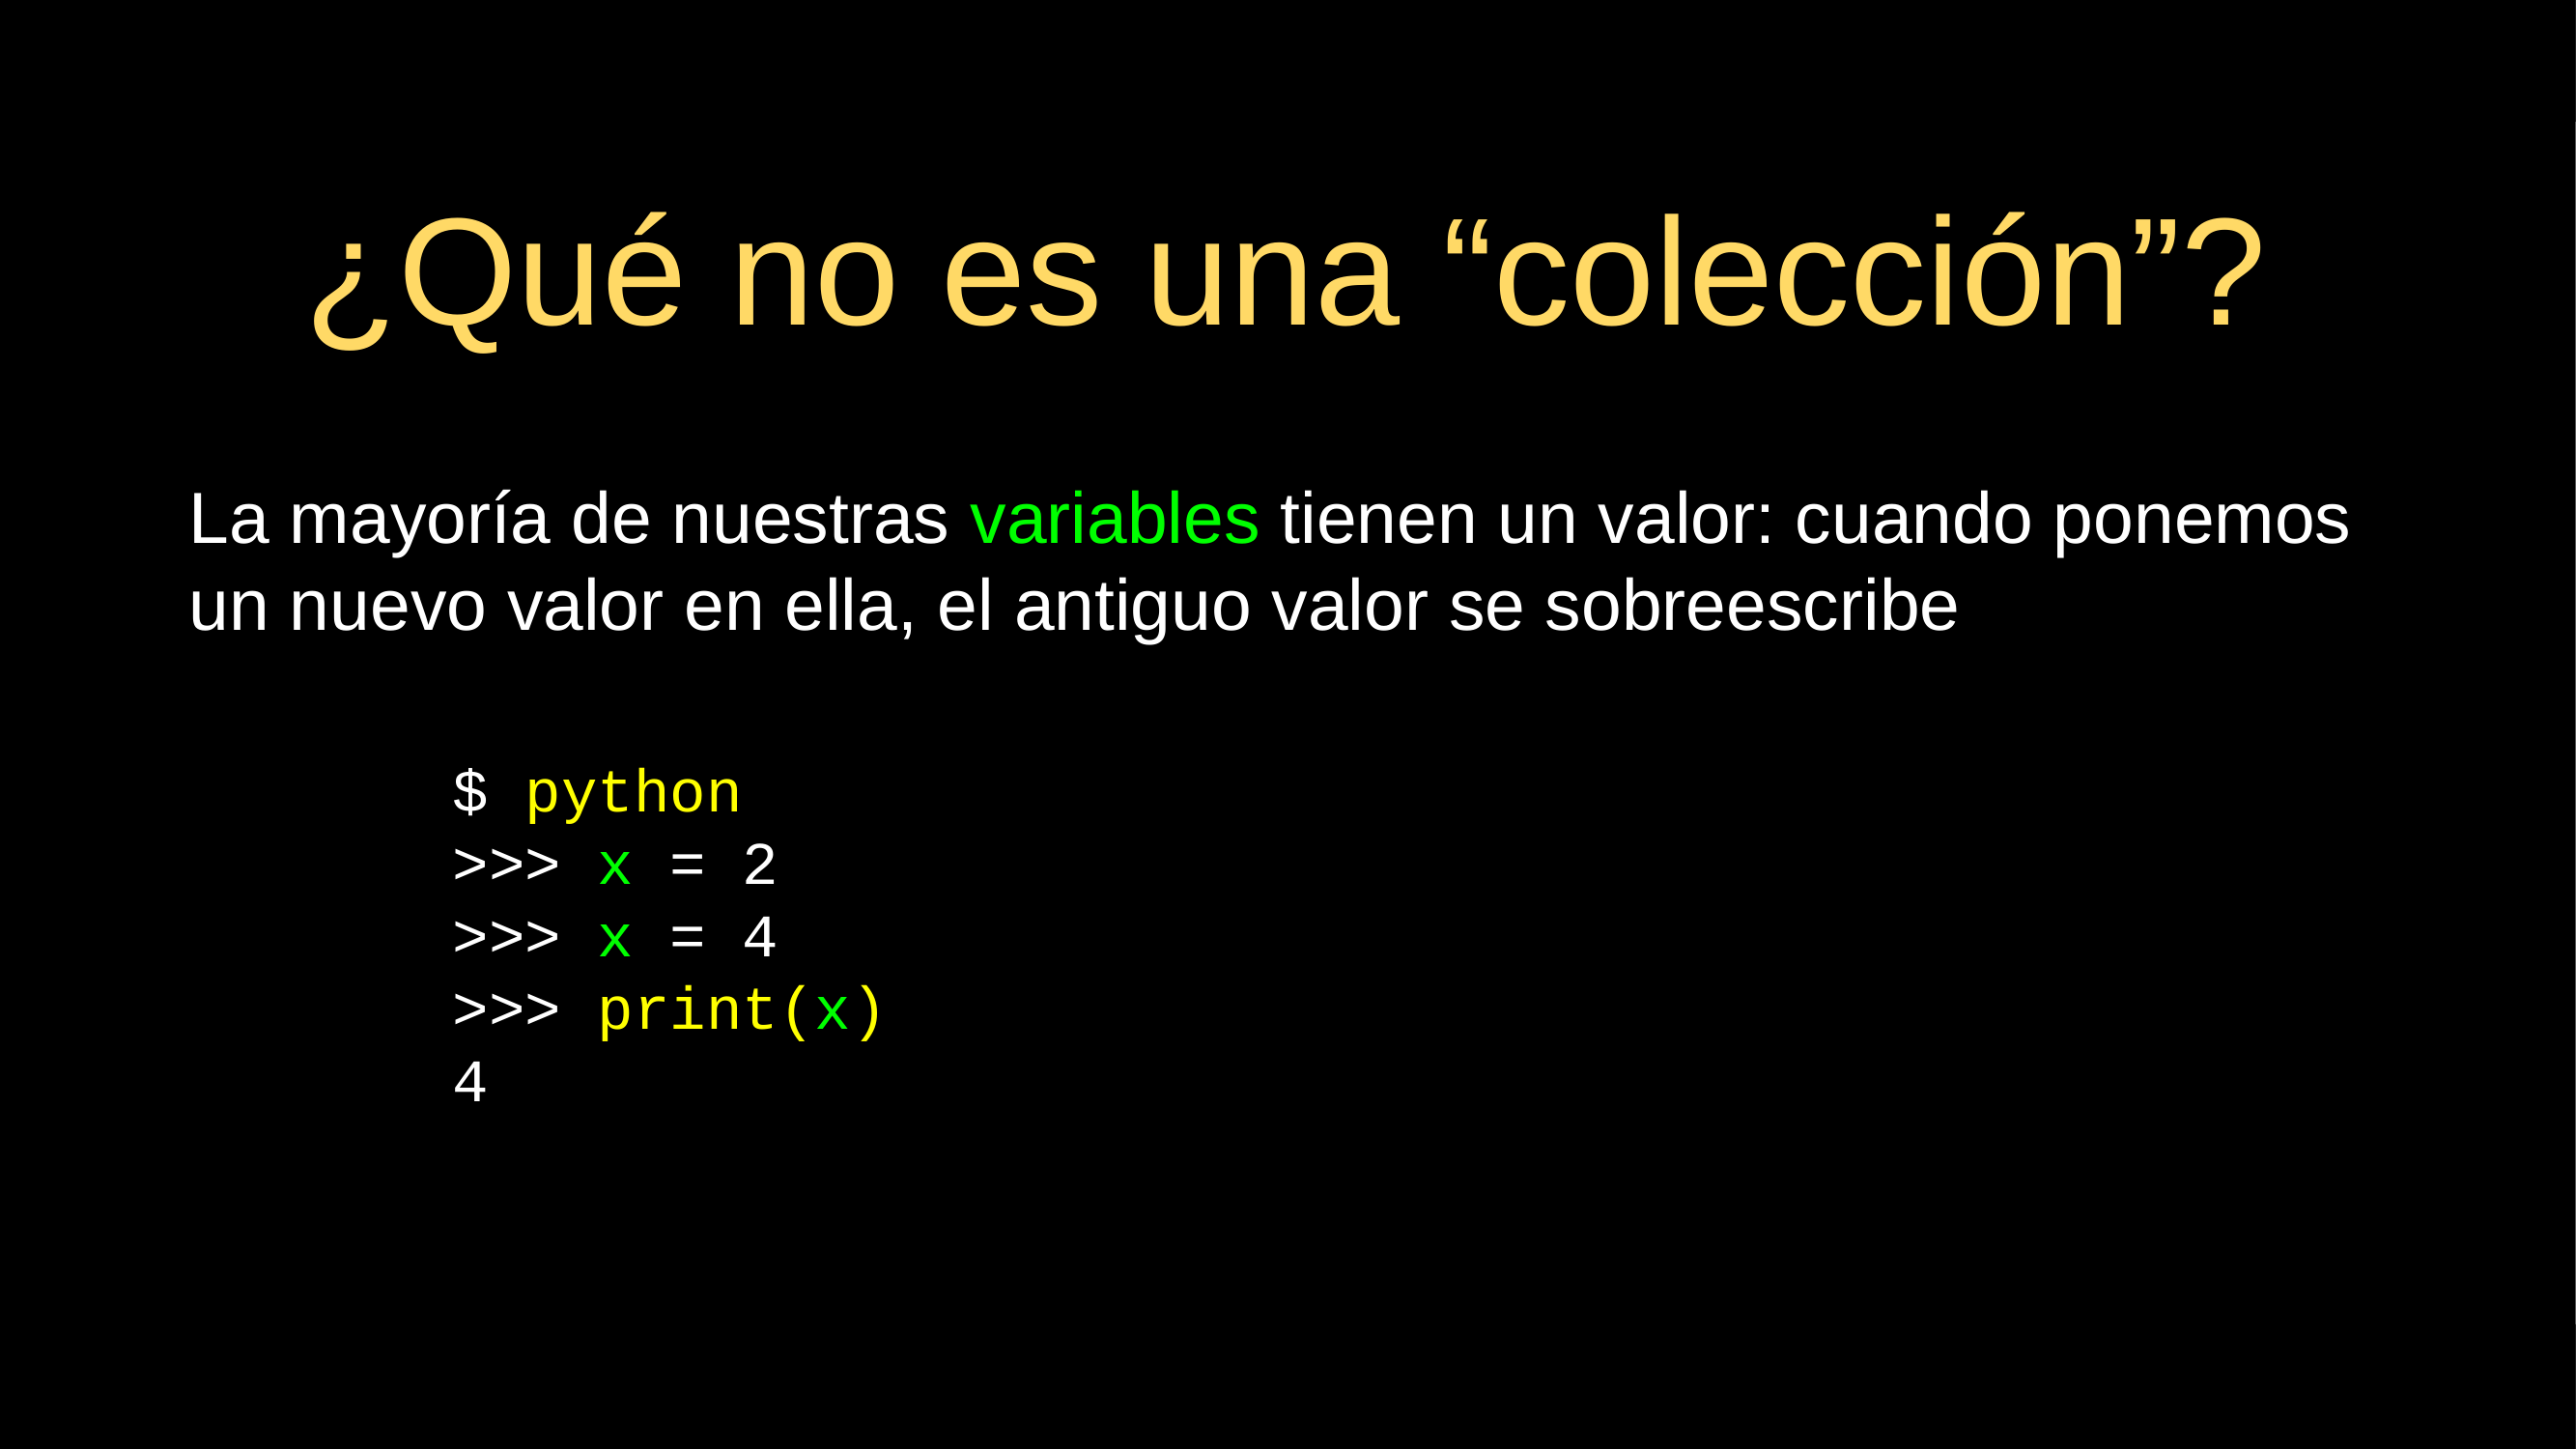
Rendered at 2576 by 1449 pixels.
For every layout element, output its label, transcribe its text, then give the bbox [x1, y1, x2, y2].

text_box $ python >>> x = 2 >>> x = 4 >>> print(x) 4 [452, 679, 2442, 1186]
list La mayoría de nuestras variables tienen un valor: cuando ponemos un nuevo valor en ella, el antiguo valor se sobreescribe [183, 412, 2391, 704]
title ¿Qué no es una “colección”? [183, 125, 2391, 403]
